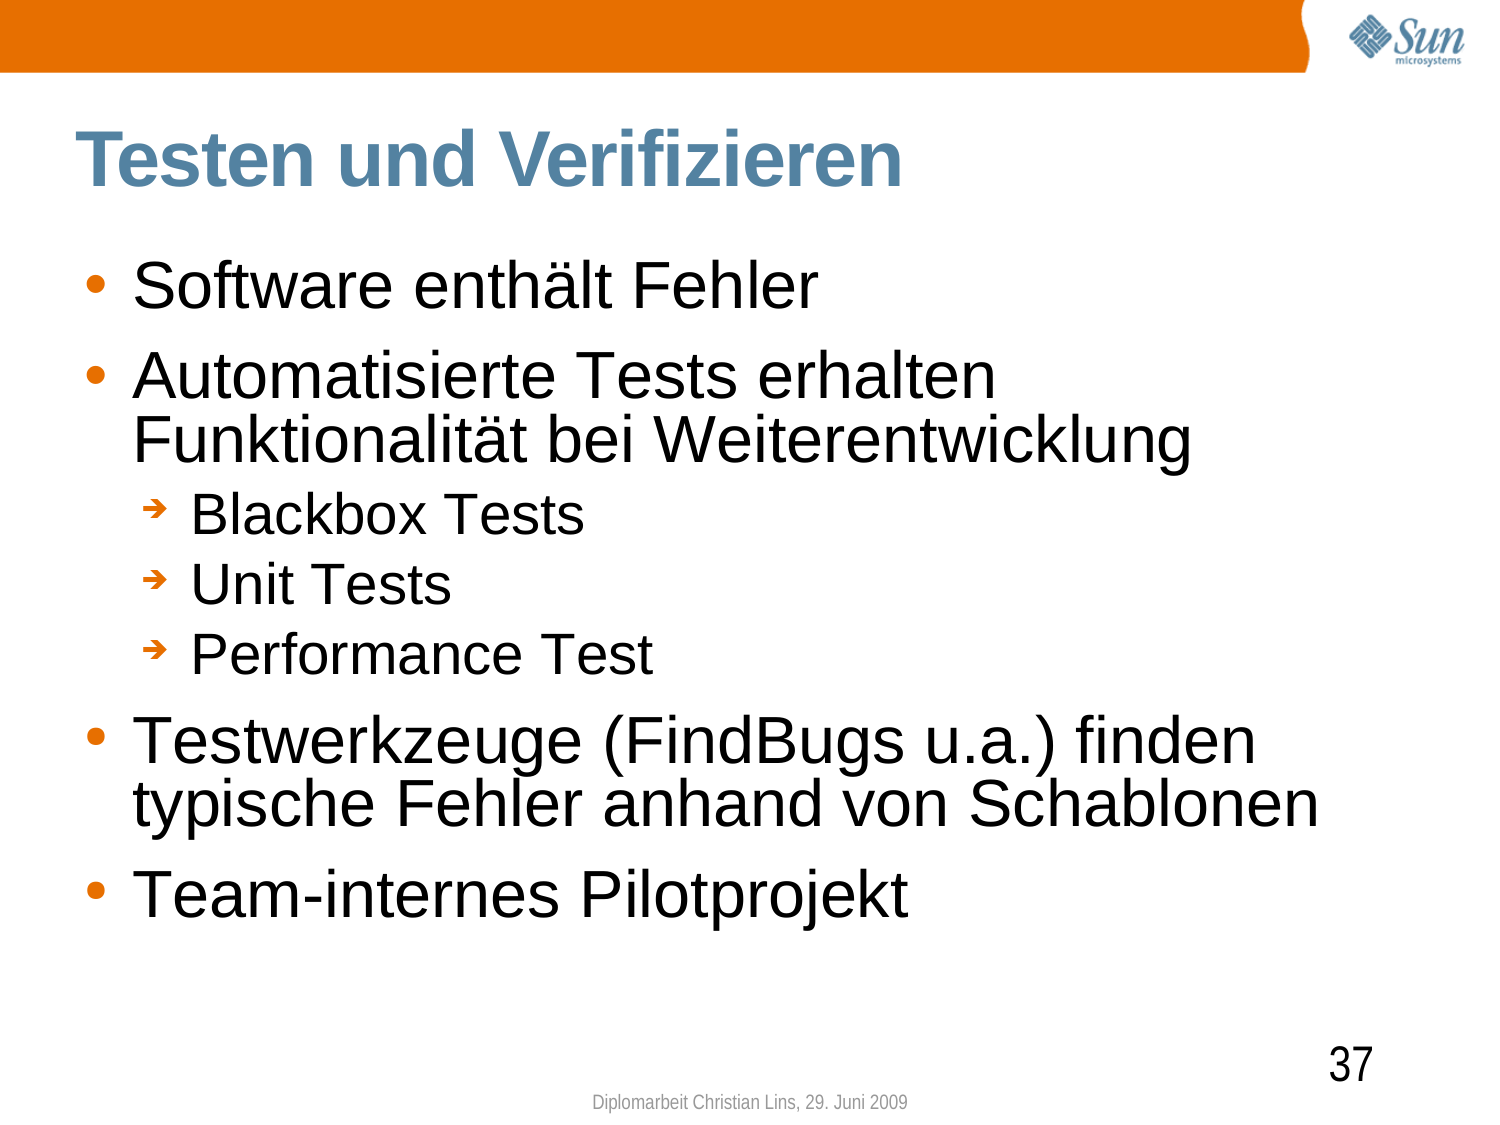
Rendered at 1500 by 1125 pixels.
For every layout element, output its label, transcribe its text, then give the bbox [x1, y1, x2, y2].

list Software enthält Fehler Automatisierte Tests erhalten Funktionalität bei Weiterentwicklung Blackbox Tests Unit Tests Performance Test Testwerkzeuge (FindBugs u.a.) finden typische Fehler anhand von Schablonen Team-internes Pilotprojekt [64, 257, 1402, 952]
title Testen und Verifizieren [75, 122, 1438, 228]
picture [0, 0, 1500, 75]
